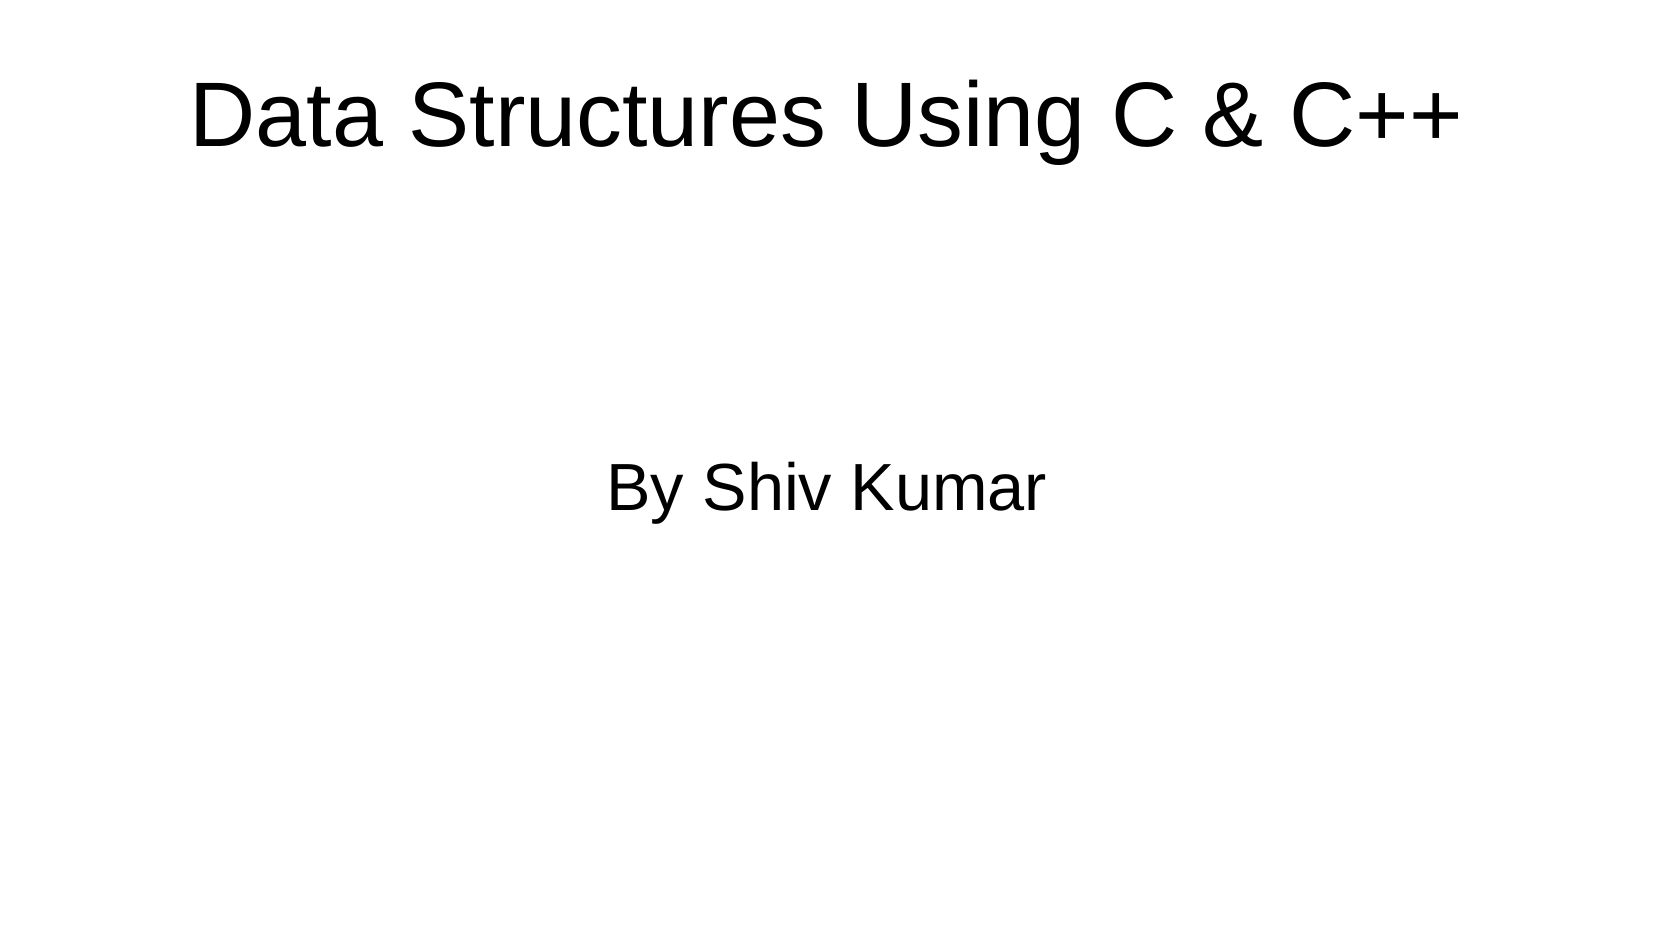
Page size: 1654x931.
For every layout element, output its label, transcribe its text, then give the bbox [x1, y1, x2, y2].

title Data Structures Using C & C++ [82, 37, 1571, 193]
subtitle By Shiv Kumar [82, 217, 1571, 758]
